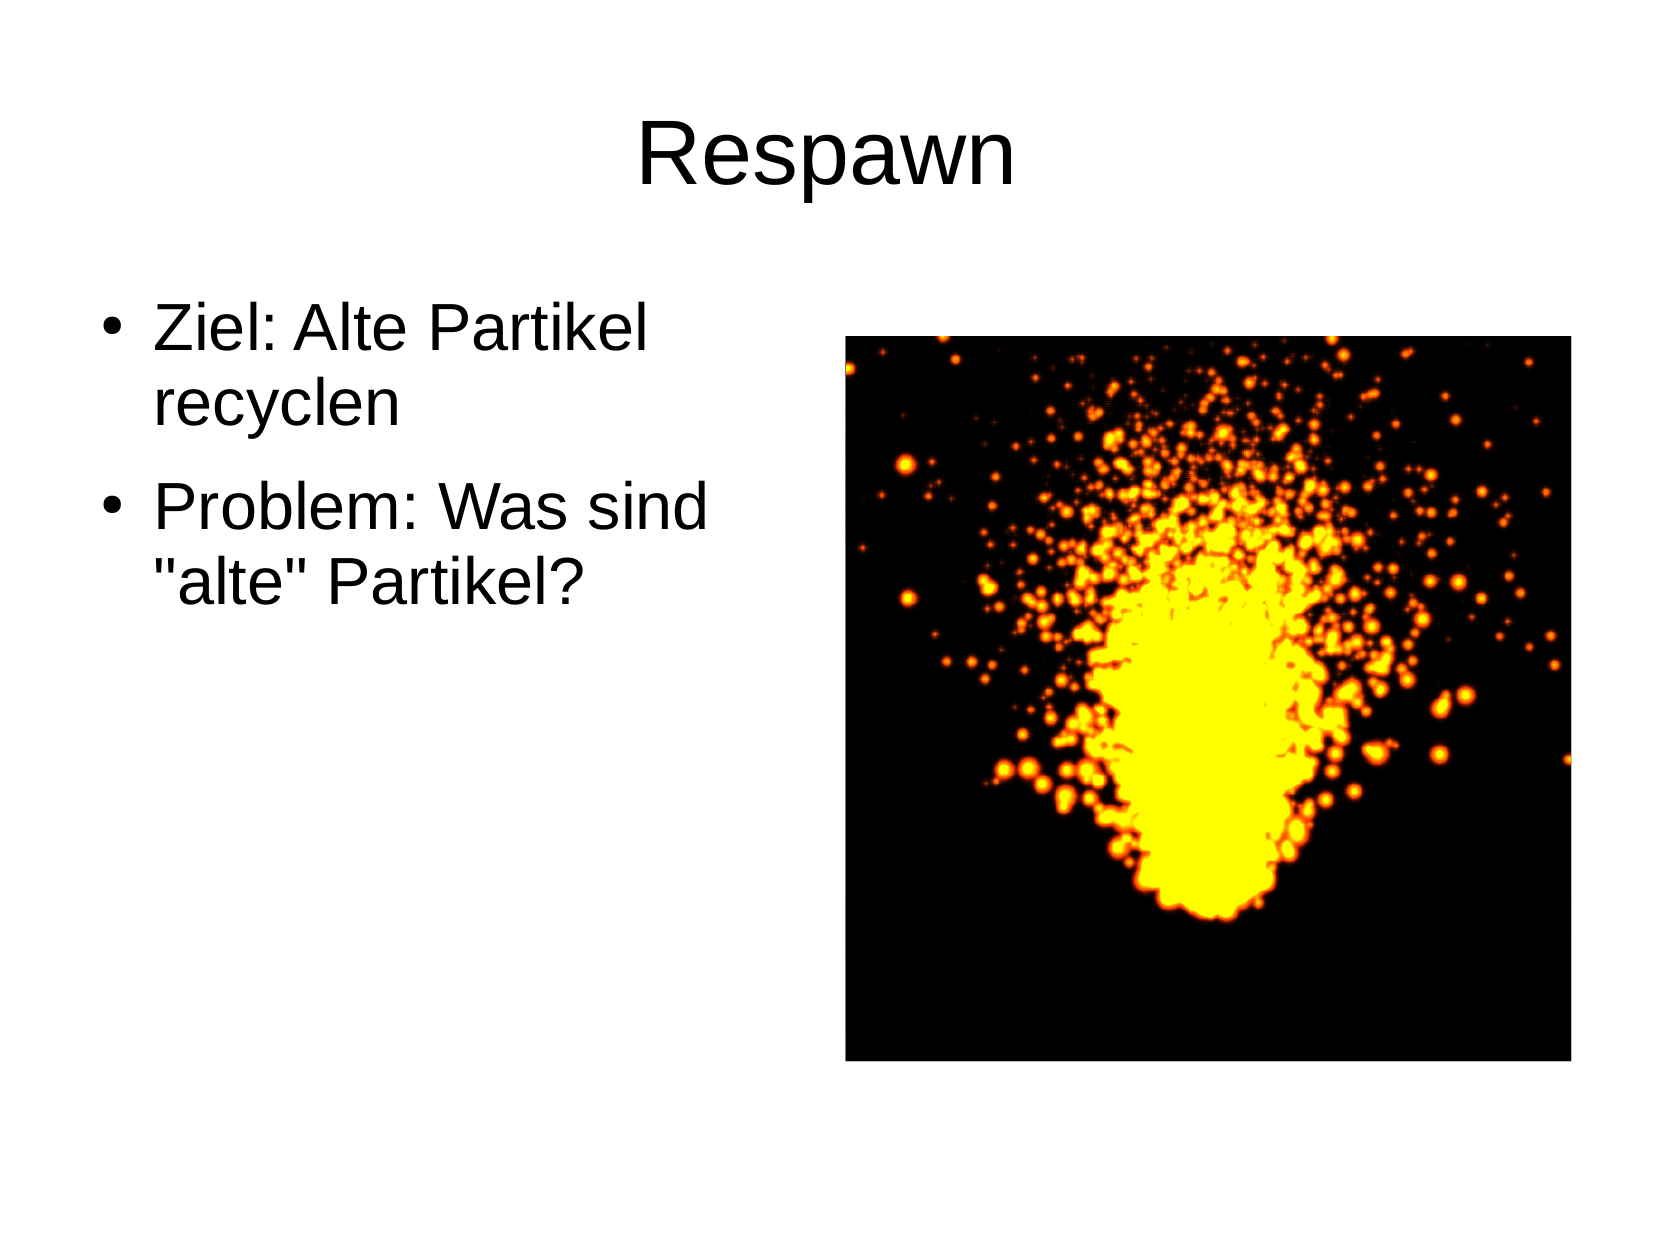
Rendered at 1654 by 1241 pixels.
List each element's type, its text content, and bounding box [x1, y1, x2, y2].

title Respawn [82, 49, 1571, 257]
list Ziel: Alte Partikel recyclen Problem: Was sind "alte" Partikel? [82, 290, 809, 1109]
picture [845, 336, 1572, 1062]
